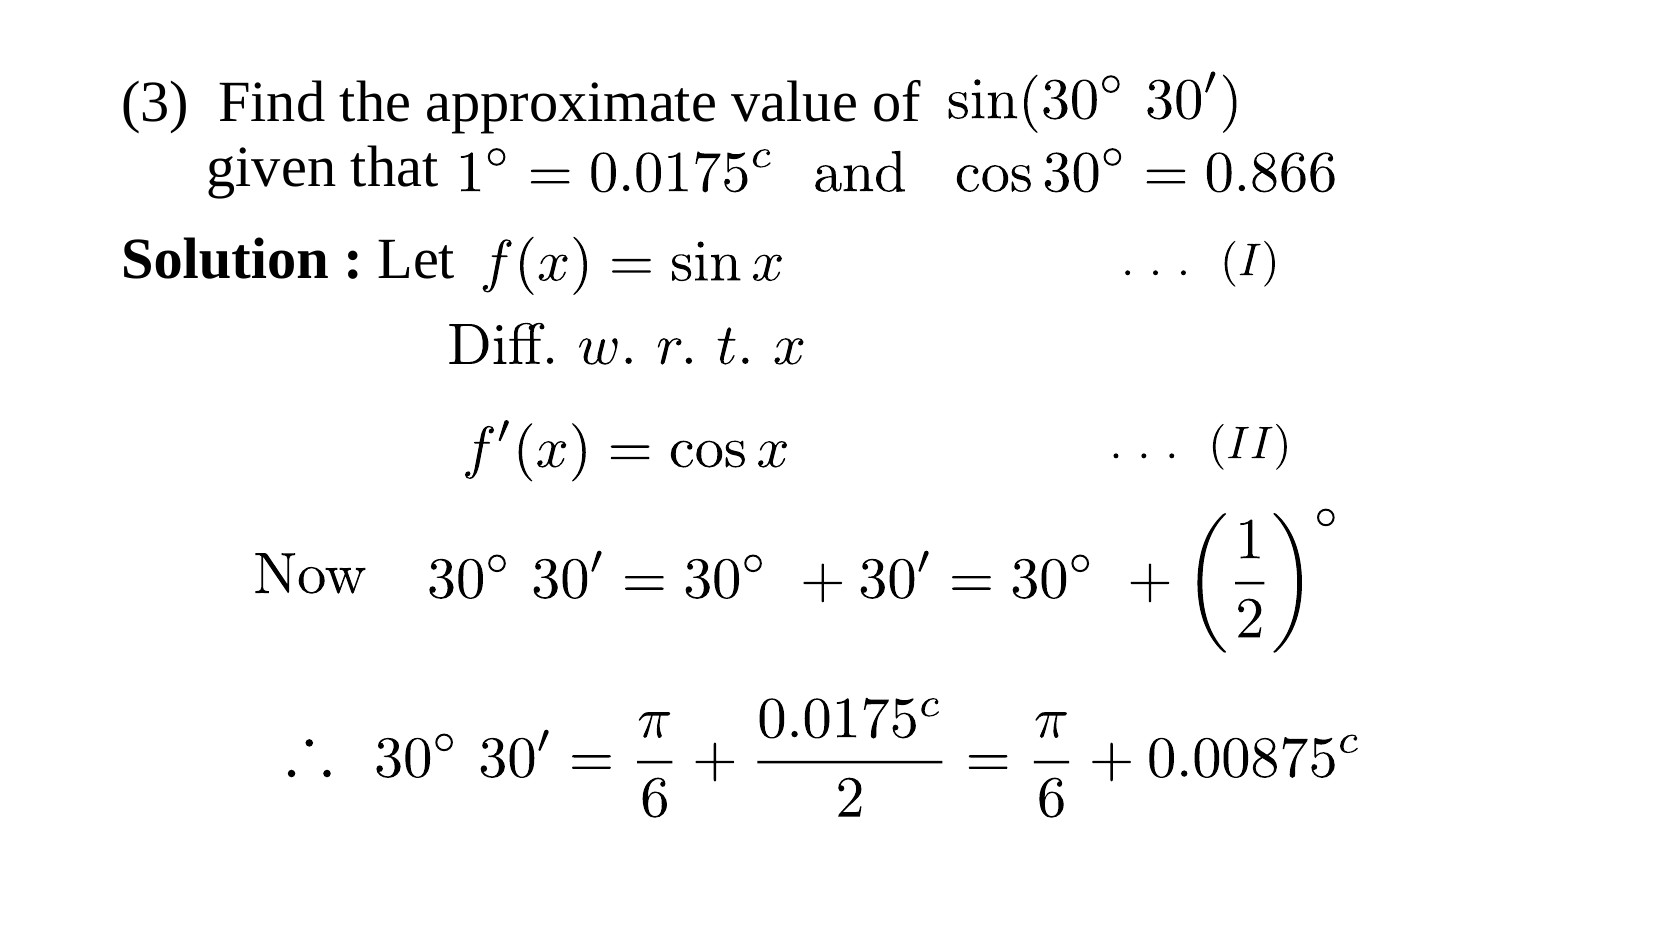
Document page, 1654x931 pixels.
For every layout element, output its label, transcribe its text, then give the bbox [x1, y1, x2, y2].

text_box [464, 420, 788, 482]
text_box [1123, 240, 1275, 287]
text_box [458, 148, 1335, 193]
text_box [429, 508, 1335, 653]
text_box [287, 739, 331, 778]
text_box [449, 322, 804, 365]
title (3) Find the approximate value of given that Solution : Let [47, 37, 1607, 886]
text_box [948, 71, 1237, 133]
text_box [376, 697, 1358, 818]
text_box [255, 553, 366, 594]
text_box [482, 236, 782, 295]
text_box [1111, 423, 1287, 470]
